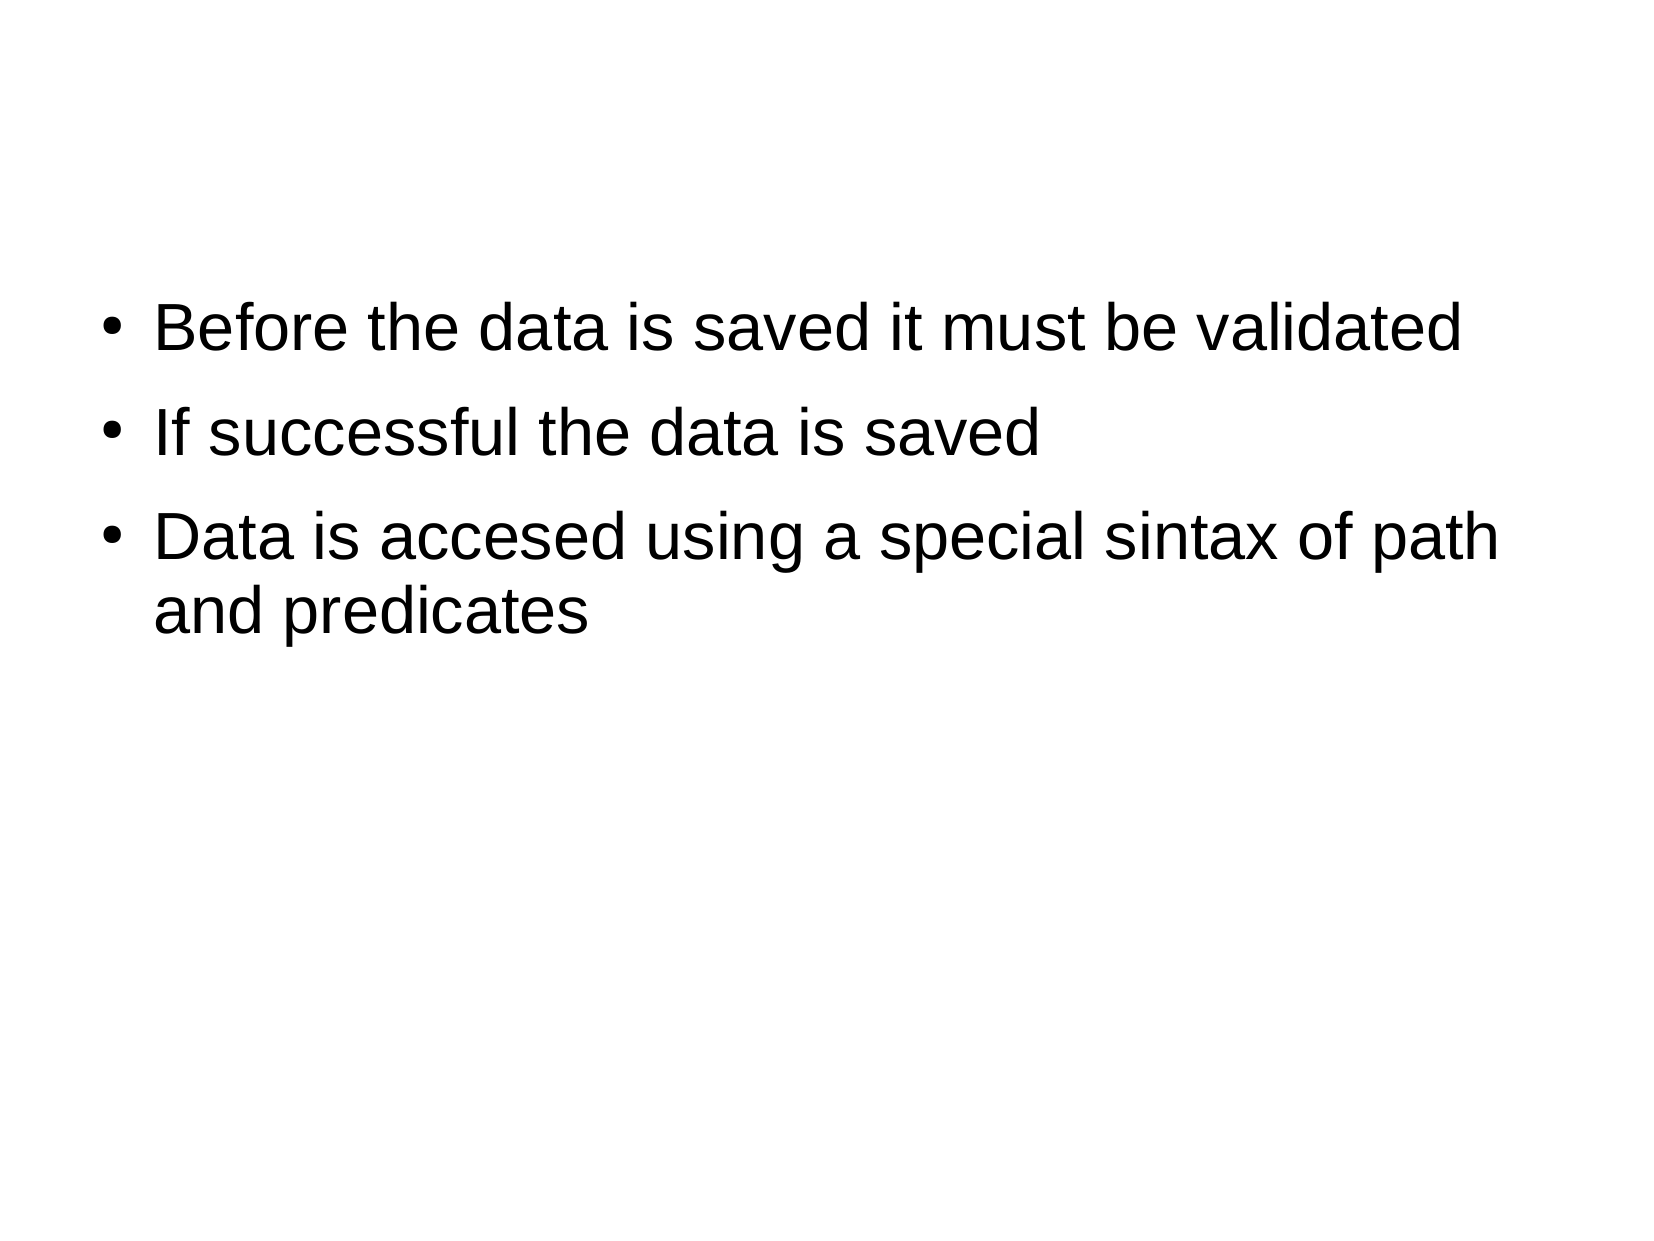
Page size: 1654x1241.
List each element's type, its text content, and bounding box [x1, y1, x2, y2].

list Before the data is saved it must be validated If successful the data is saved Data is accesed using a special sintax of path and predicates [82, 290, 1571, 1109]
